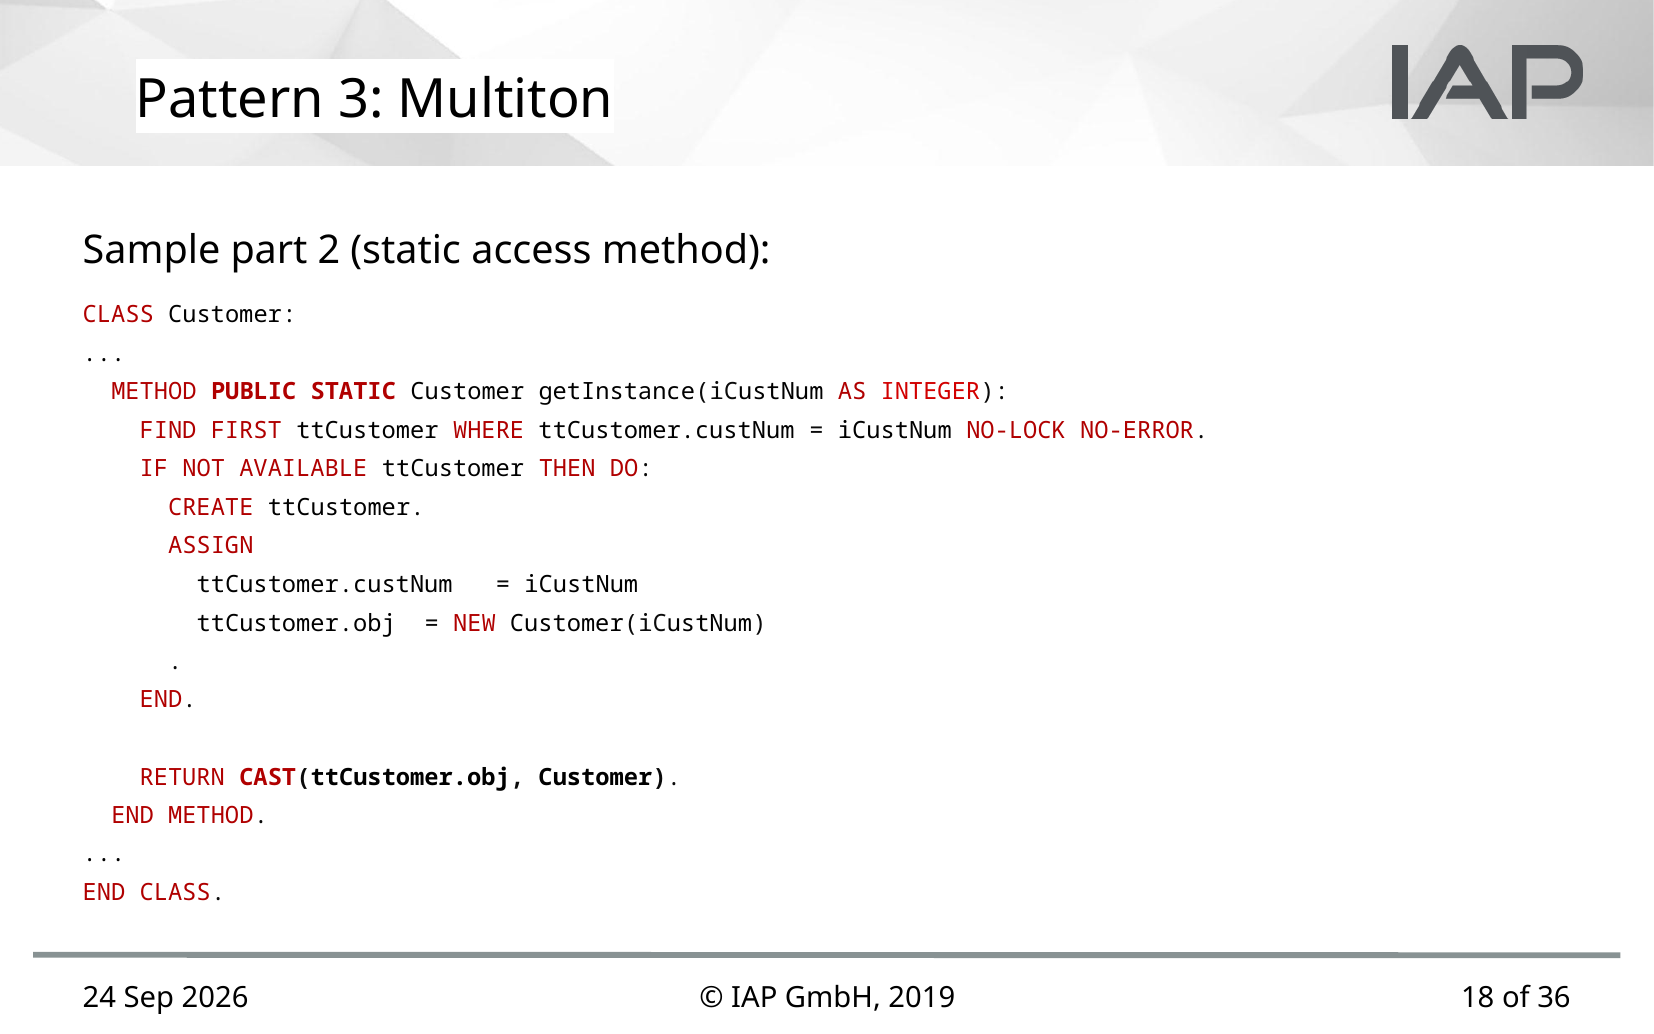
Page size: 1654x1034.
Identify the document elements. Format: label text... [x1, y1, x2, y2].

list Sample part 2 (static access method): [82, 221, 1571, 297]
picture [0, 0, 1654, 166]
list CLASS Customer: ... METHOD PUBLIC STATIC Customer getInstance(iCustNum AS INTEGER): FIND FIRST ttCustomer WHERE ttCustomer.custNum = iCustNum NO-LOCK NO-ERROR. IF NOT AVAILABLE ttCustomer THEN DO: CREATE ttCustomer. ASSIGN ttCustomer.custNum = iCustNum ttCustomer.obj = NEW Customer(iCustNum) . END. RETURN CAST(ttCustomer.obj, Customer). END METHOD. ... END CLASS. [82, 297, 1571, 915]
title Pattern 3: Multiton [135, 41, 1264, 152]
